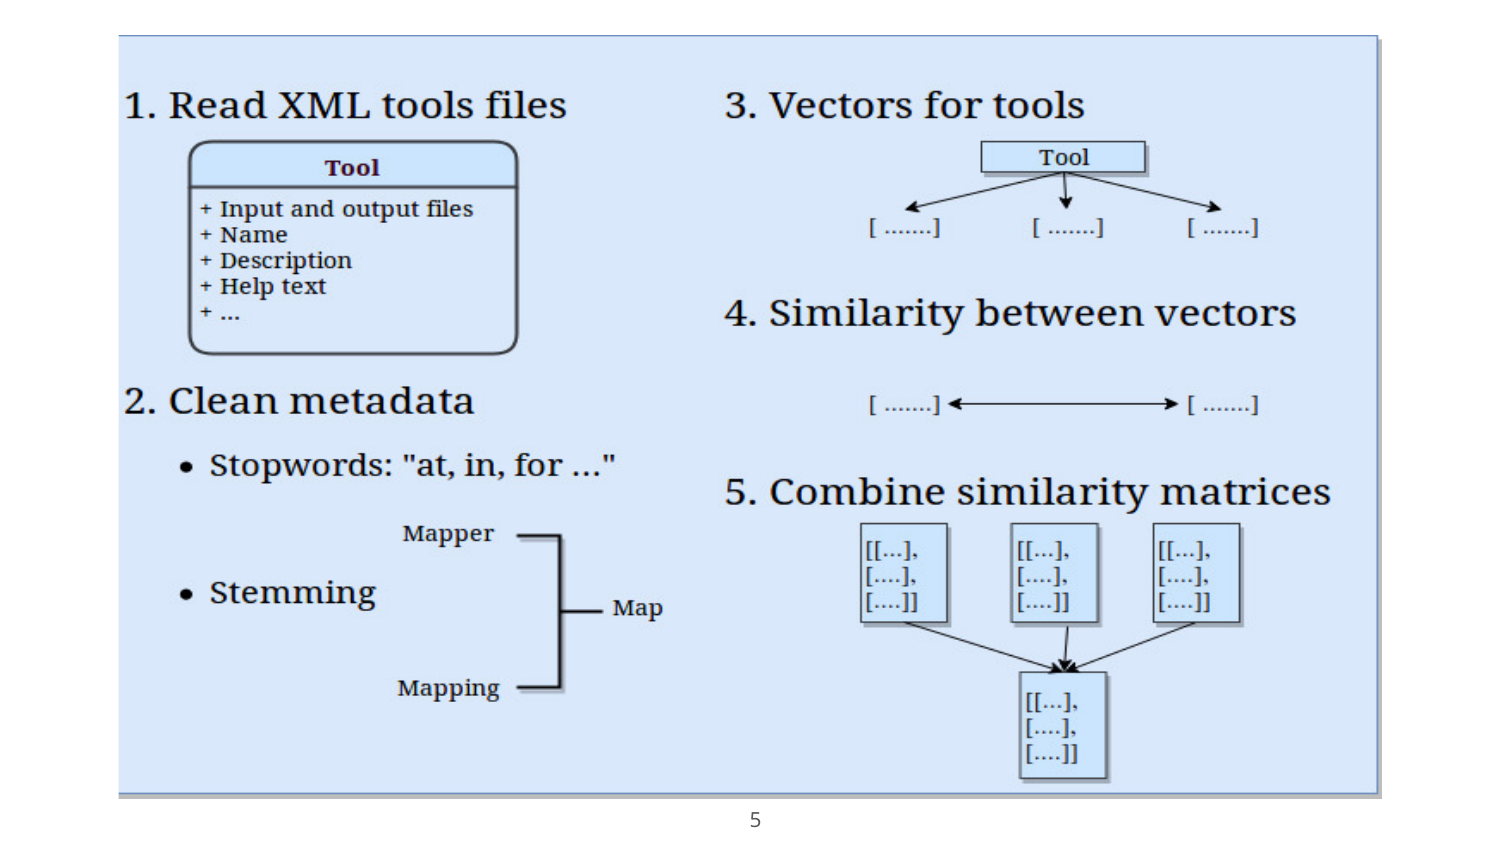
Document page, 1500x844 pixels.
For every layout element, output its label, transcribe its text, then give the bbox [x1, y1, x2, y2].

picture [118, 35, 1414, 799]
slide_number <number> [734, 799, 766, 844]
